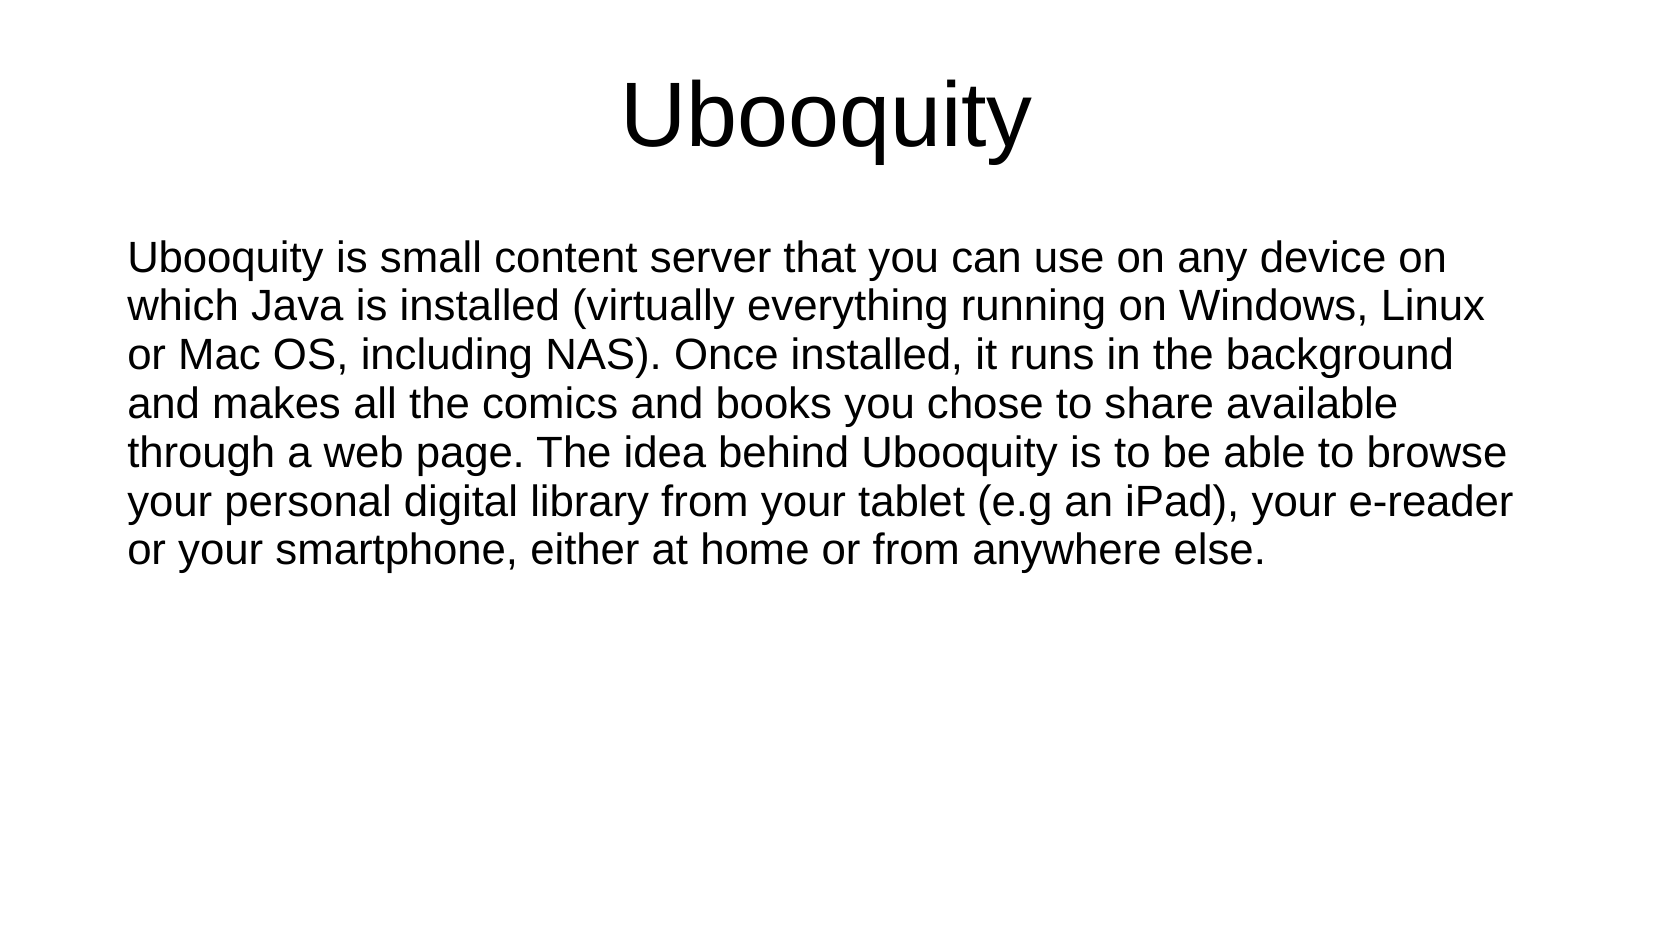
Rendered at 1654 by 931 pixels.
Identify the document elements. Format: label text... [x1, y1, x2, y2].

text_box Ubooquity is small content server that you can use on any device on which Java is installed (virtually everything running on Windows, Linux or Mac OS, including NAS). Once installed, it runs in the background and makes all the comics and books you chose to share available through a web page. The idea behind Ubooquity is to be able to browse your personal digital library from your tablet (e.g an iPad), your e-reader or your smartphone, either at home or from anywhere else. [112, 225, 1538, 676]
title Ubooquity [82, 37, 1571, 193]
